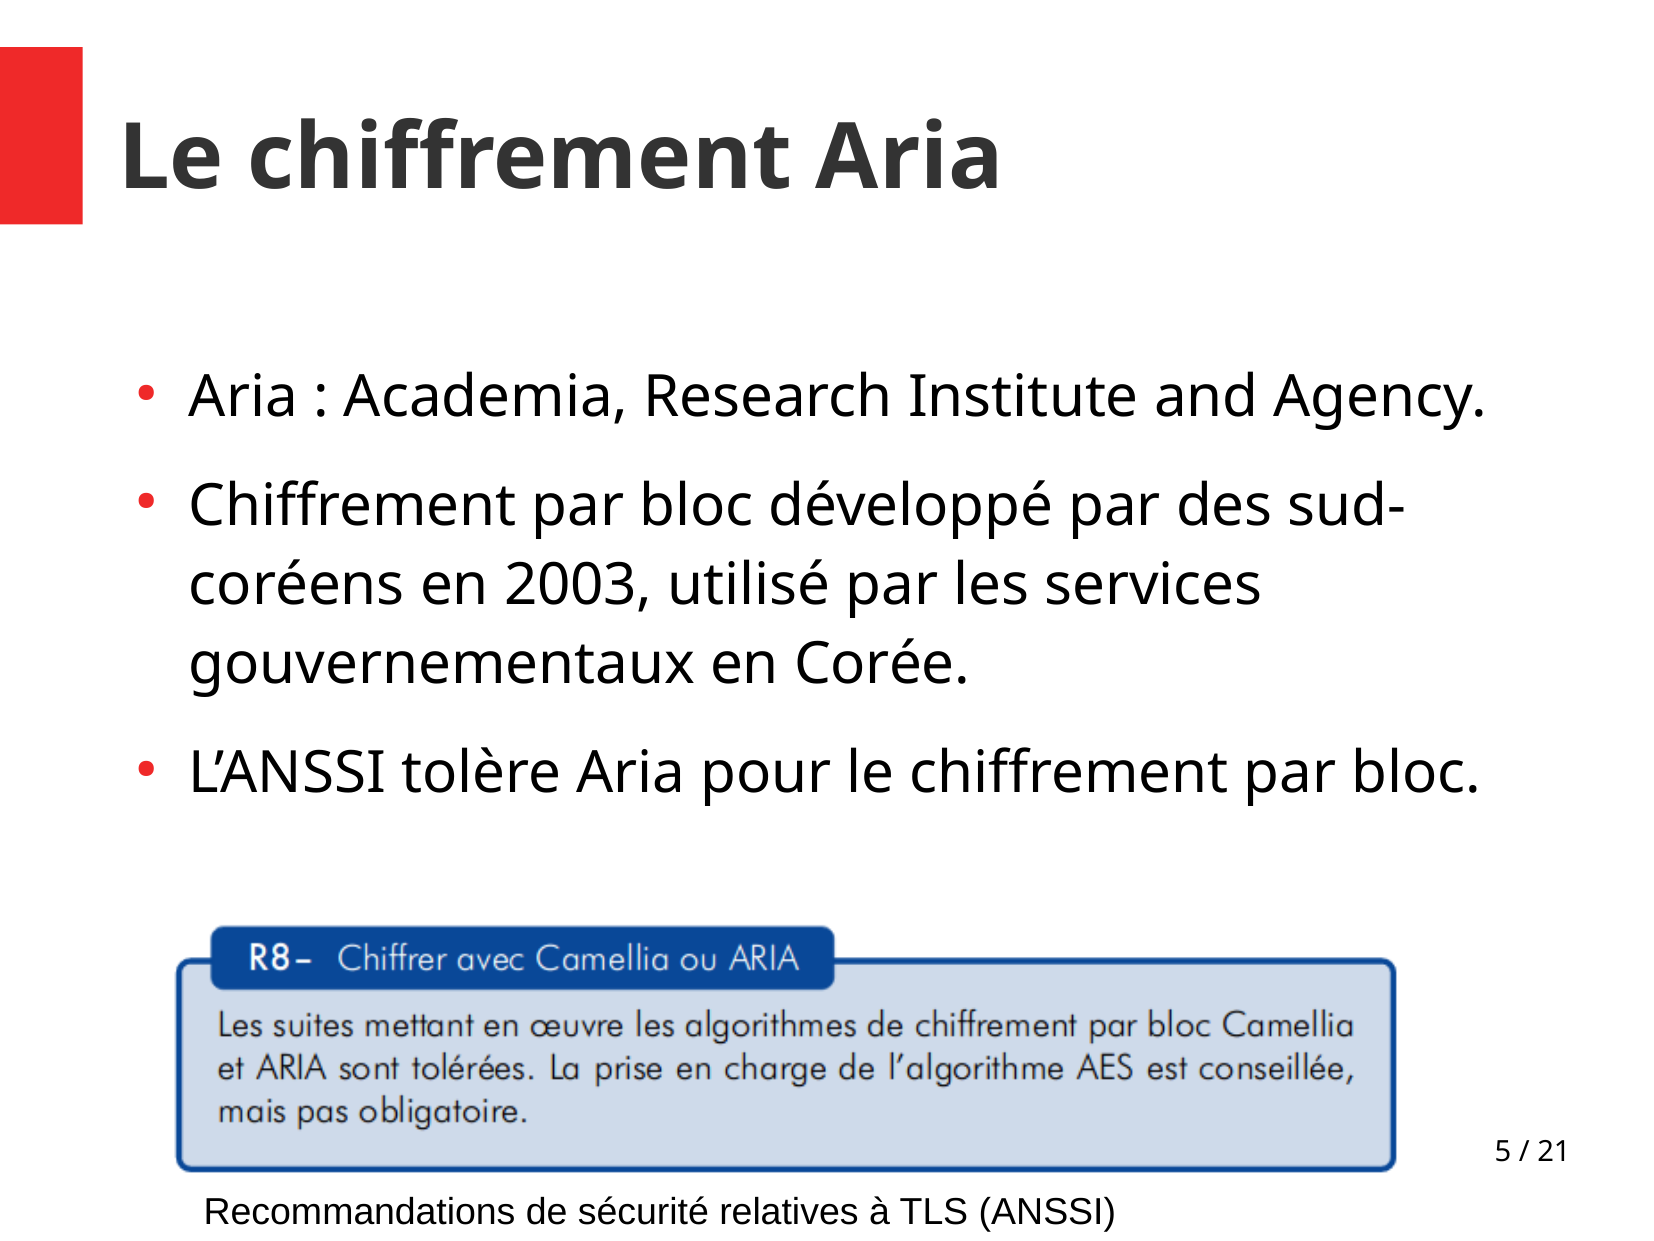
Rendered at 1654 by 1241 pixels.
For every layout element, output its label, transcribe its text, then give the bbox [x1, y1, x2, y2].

picture [141, 1074, 1443, 1203]
list Aria : Academia, Research Institute and Agency. Chiffrement par bloc développé par des sud-coréens en 2003, utilisé par les services gouvernementaux en Corée. L’ANSSI tolère Aria pour le chiffrement par bloc. [118, 354, 1536, 1074]
text_box Recommandations de sécurité relatives à TLS (ANSSI) [188, 1183, 1335, 1241]
title Le chiffrement Aria [118, 49, 1571, 257]
